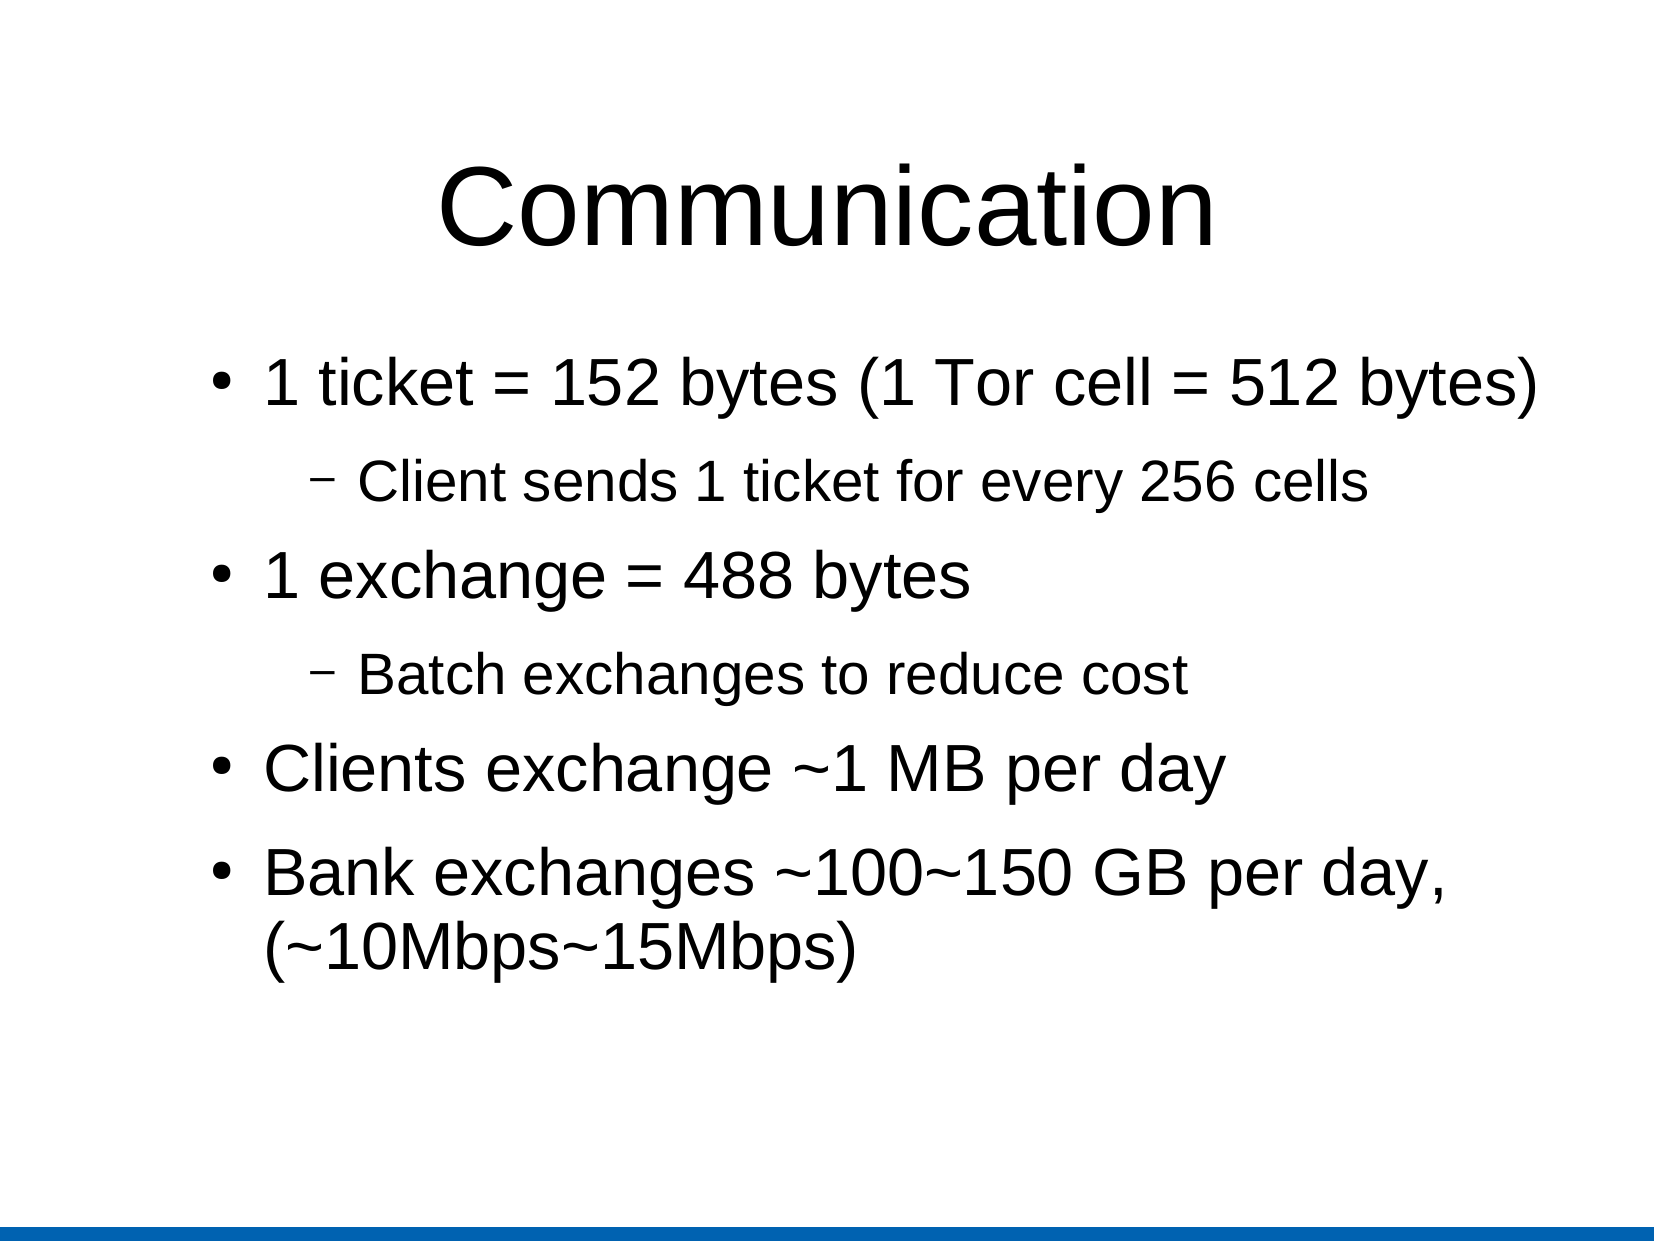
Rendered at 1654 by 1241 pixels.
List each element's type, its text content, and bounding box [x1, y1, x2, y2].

list 1 ticket = 152 bytes (1 Tor cell = 512 bytes) Client sends 1 ticket for every 256 cells 1 exchange = 488 bytes Batch exchanges to reduce cost Clients exchange ~1 MB per day Bank exchanges ~100~150 GB per day, (~10Mbps~15Mbps) [121, 344, 1576, 1149]
title Communication [121, 102, 1533, 311]
